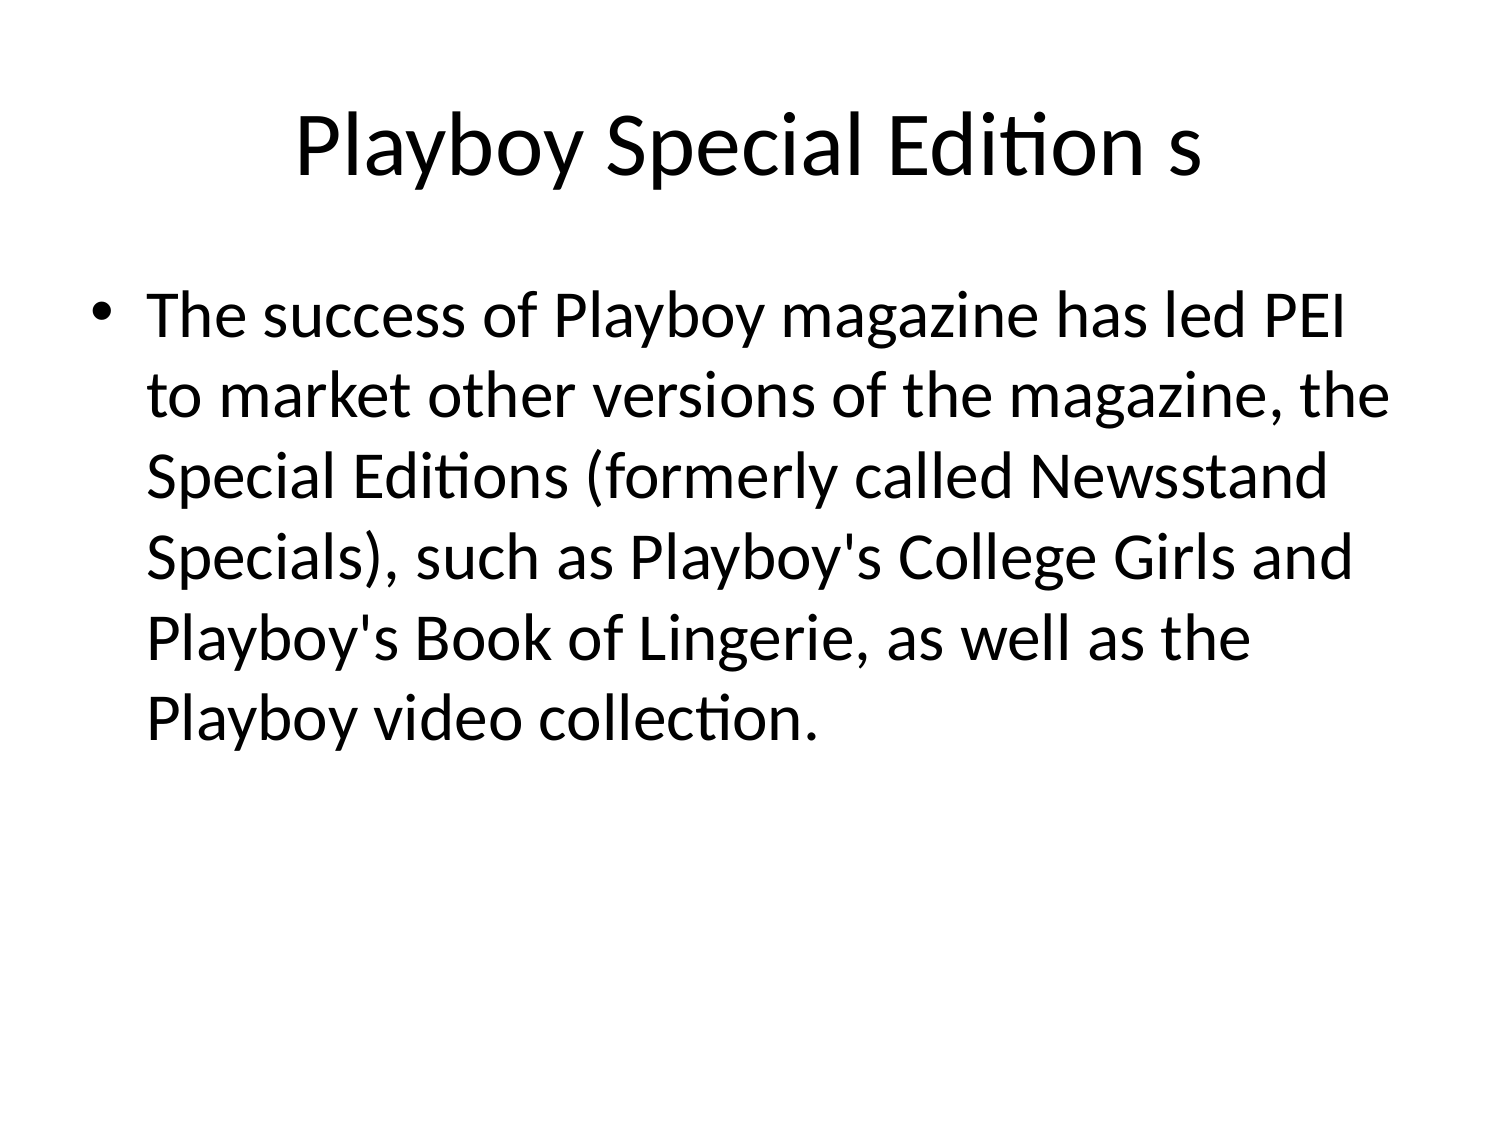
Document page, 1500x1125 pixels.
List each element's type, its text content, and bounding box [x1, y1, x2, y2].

list The success of Playboy magazine has led PEI to market other versions of the magazine, the Special Editions (formerly called Newsstand Specials), such as Playboy's College Girls and Playboy's Book of Lingerie, as well as the Playboy video collection. [75, 262, 1425, 1005]
title Playboy Special Edition s [75, 45, 1425, 233]
